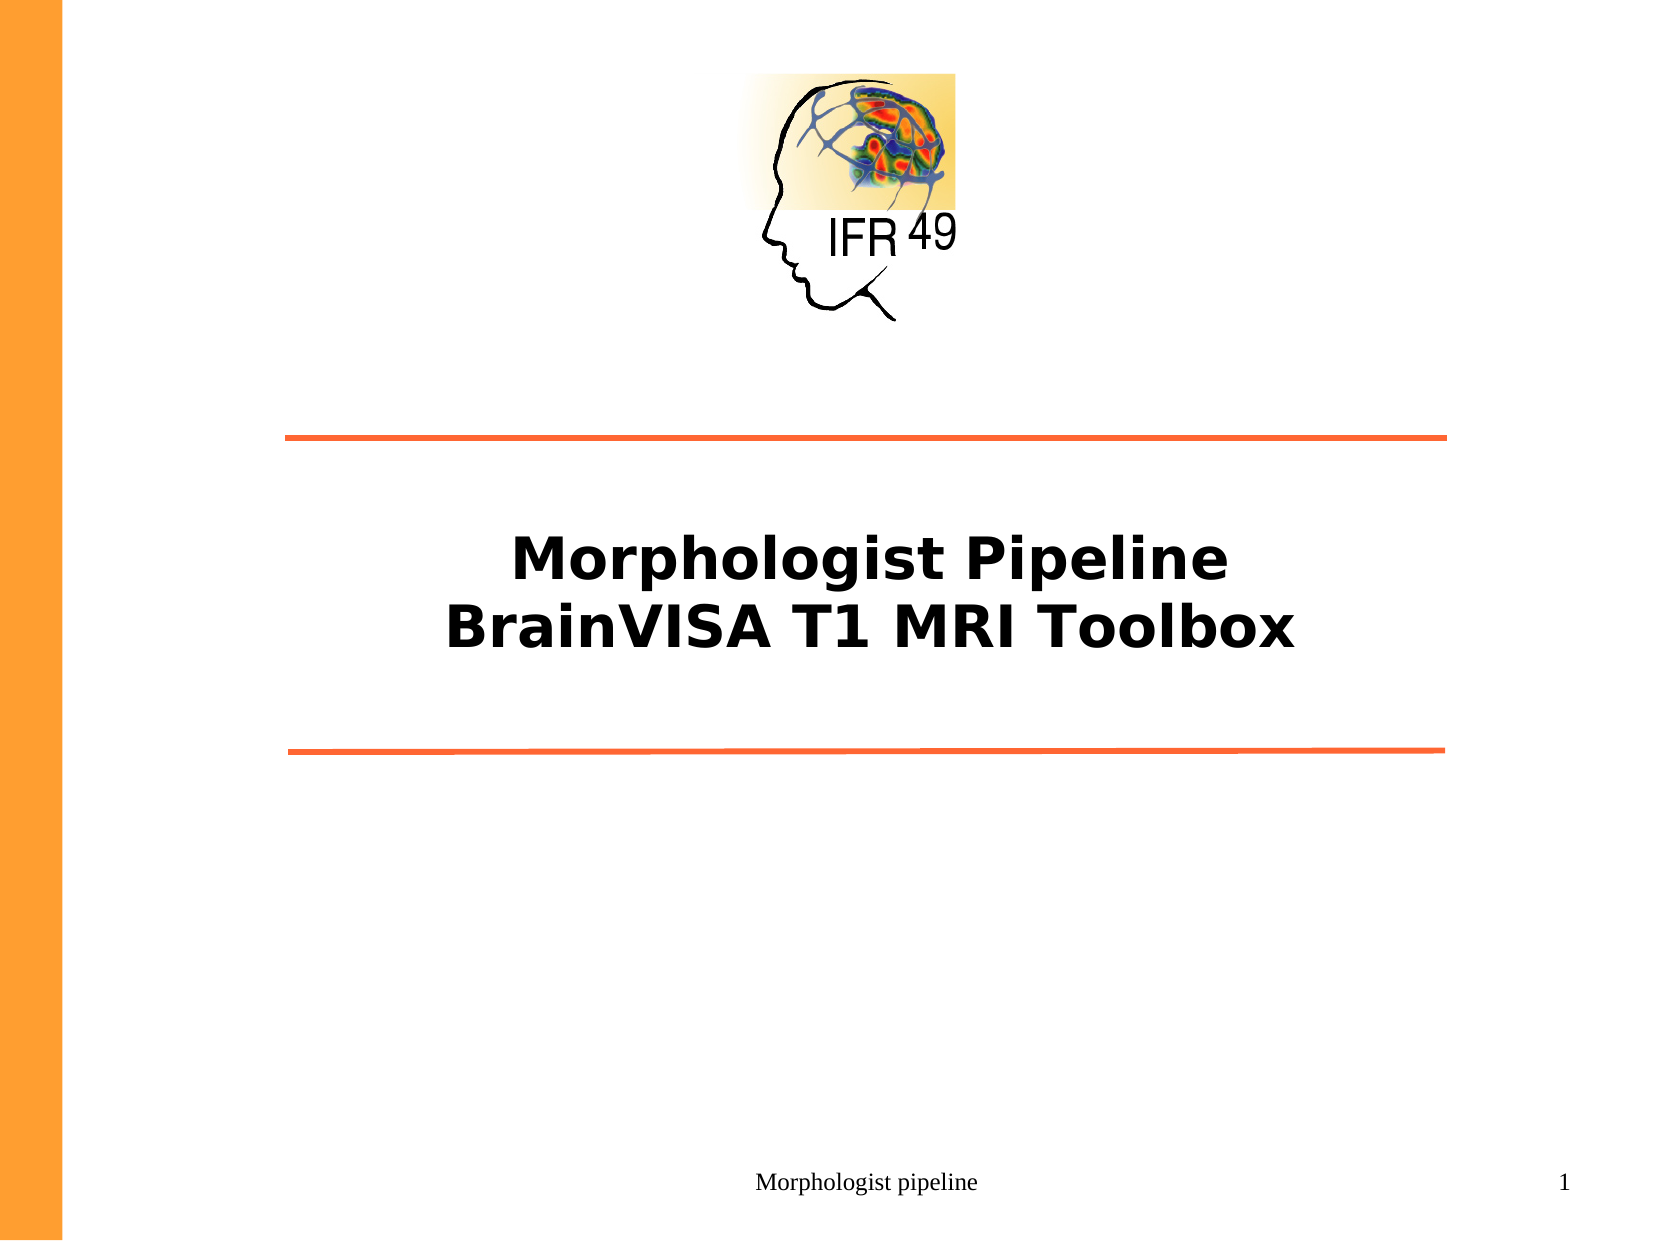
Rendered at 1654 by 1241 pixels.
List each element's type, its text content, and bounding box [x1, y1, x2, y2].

picture [694, 65, 956, 361]
title Morphologist Pipeline BrainVISA T1 MRI Toolbox [294, 454, 1447, 733]
